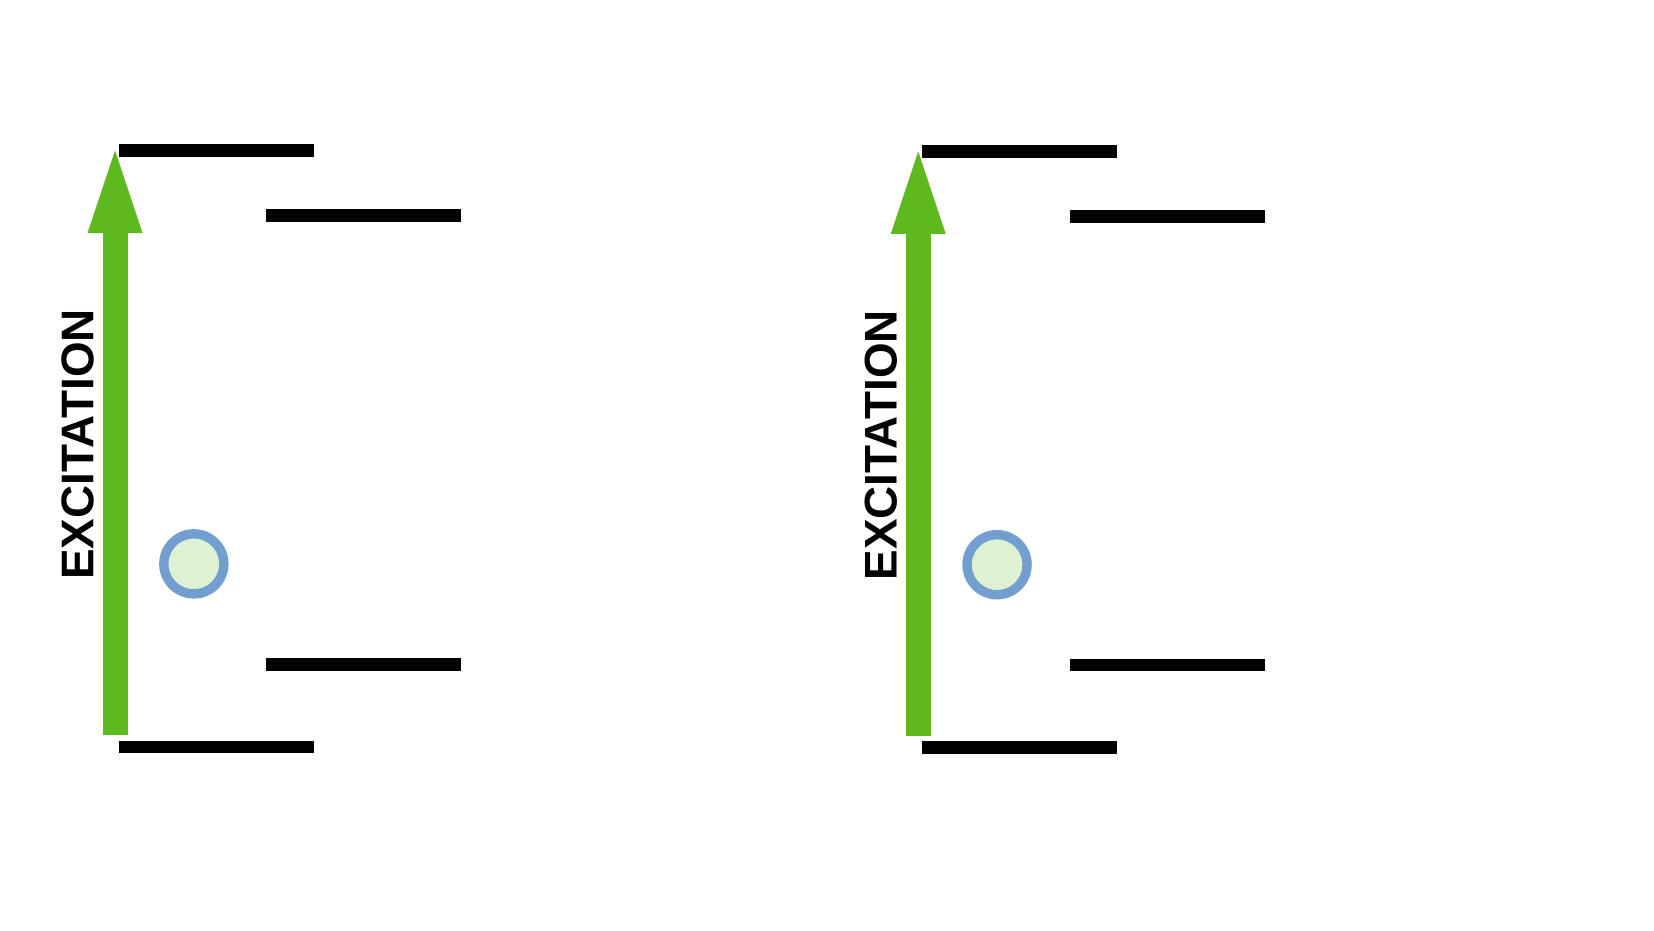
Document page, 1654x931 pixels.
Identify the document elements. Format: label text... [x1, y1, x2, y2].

text_box EXCITATION [44, 189, 111, 700]
text_box [967, 534, 1028, 595]
text_box EXCITATION [847, 190, 914, 701]
text_box [163, 533, 224, 594]
